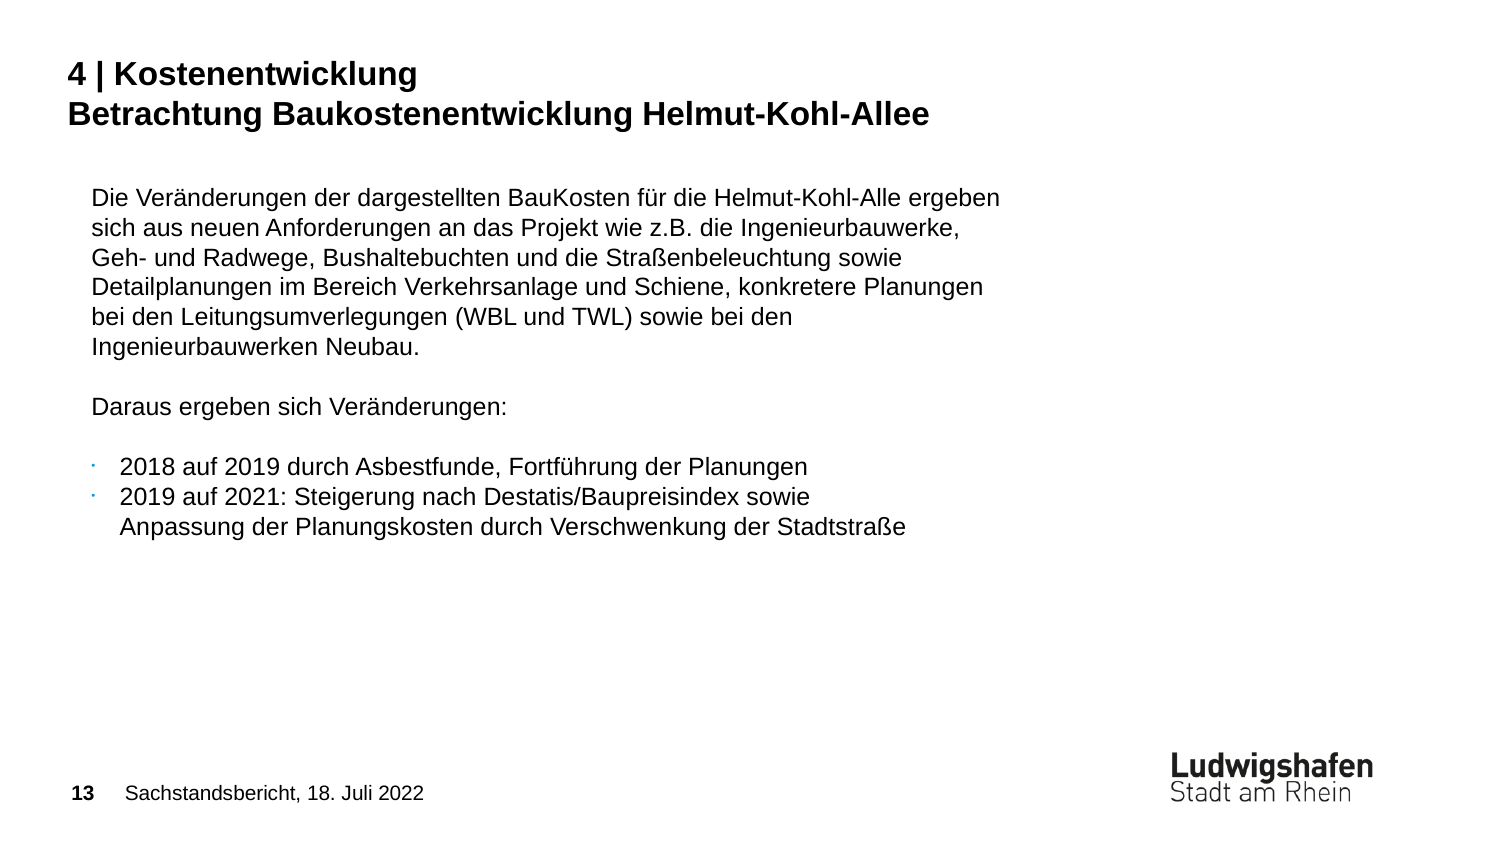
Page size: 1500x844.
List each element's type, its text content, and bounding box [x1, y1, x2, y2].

text_box Die Veränderungen der dargestellten BauKosten für die Helmut-Kohl-Alle ergeben sich aus neuen Anforderungen an das Projekt wie z.B. die Ingenieurbauwerke, Geh- und Radwege, Bushaltebuchten und die Straßenbeleuchtung sowie Detailplanungen im Bereich Verkehrsanlage und Schiene, konkretere Planungen bei den Leitungsumverlegungen (WBL und TWL) sowie bei den Ingenieurbauwerken Neubau. Daraus ergeben sich Veränderungen: 2018 auf 2019 durch Asbestfunde, Fortführung der Planungen 2019 auf 2021: Steigerung nach Destatis/Baupreisindex sowie Anpassung der Planungskosten durch Verschwenkung der Stadtstraße [76, 173, 1022, 548]
text_box 4 | Kostenentwicklung Betrachtung Baukostenentwicklung Helmut-Kohl-Allee [53, 44, 1176, 140]
picture [1163, 748, 1380, 811]
